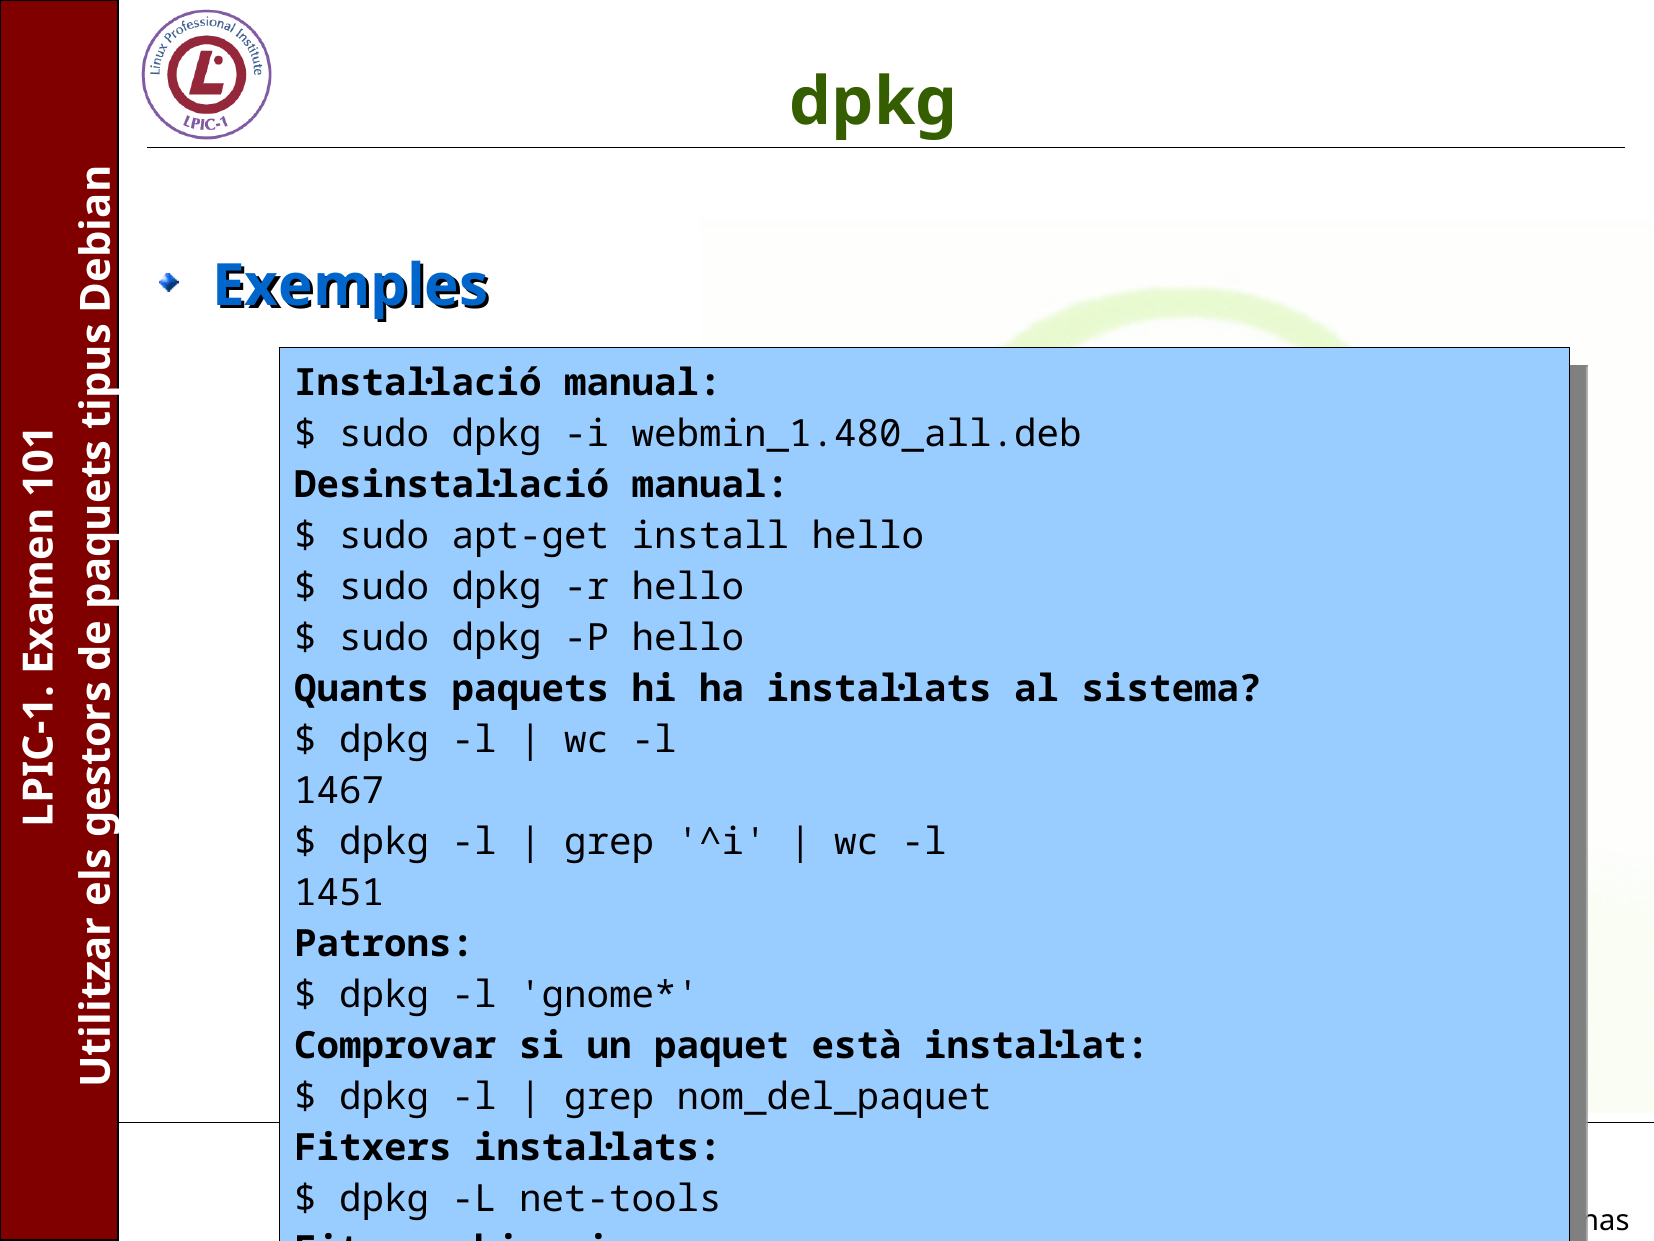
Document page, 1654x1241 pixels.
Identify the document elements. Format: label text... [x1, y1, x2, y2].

picture [135, 5, 277, 55]
picture [700, 217, 1654, 1113]
text_box Instal·lació manual: $ sudo dpkg -i webmin_1.480_all.deb Desinstal·lació manual: $ sudo apt-get install hello $ sudo dpkg -r hello $ sudo dpkg -P hello Quants paquets hi ha instal·lats al sistema? $ dpkg -l | wc -l 1467 $ dpkg -l | grep '^i' | wc -l 1451 Patrons: $ dpkg -l 'gnome*' Comprovar si un paquet està instal·lat: $ dpkg -l | grep nom_del_paquet Fitxers instal·lats: $ dpkg -L net-tools Fitxers binaris: $ dpkg -L net-tools | grep bin [279, 347, 1570, 1076]
title dpkg [129, 55, 1619, 142]
list Exemples [141, 242, 1630, 1078]
